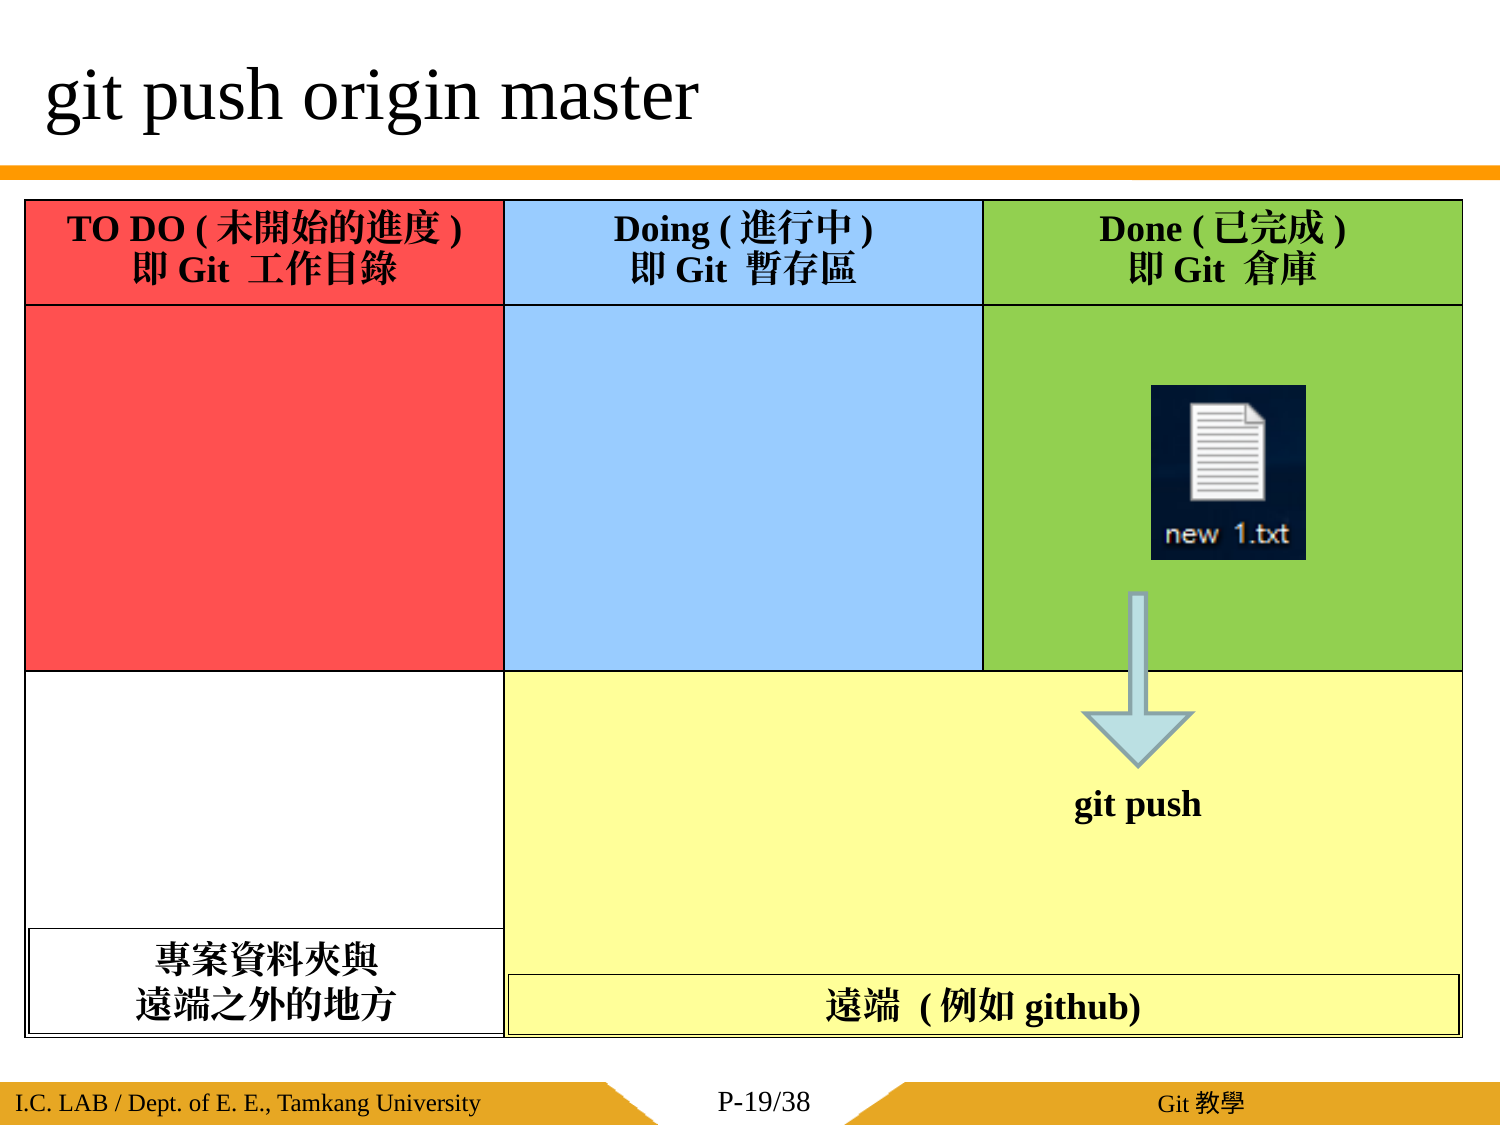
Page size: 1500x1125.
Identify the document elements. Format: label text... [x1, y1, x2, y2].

table_cell [505, 306, 982, 670]
table_header Done (已完成) 即Git 倉庫 [984, 201, 1462, 304]
table_cell [505, 672, 1462, 1037]
picture [842, 1082, 1500, 1125]
table_header Doing (進行中) 即Git 暫存區 [505, 201, 982, 304]
picture [1151, 385, 1306, 560]
table_cell [26, 672, 503, 1037]
title git push origin master [29, 19, 1459, 161]
table_cell [26, 306, 503, 670]
text_box 專案資料夾與 遠端之外的地方 [29, 928, 505, 1034]
text_box git push [1037, 771, 1239, 832]
table_header TO DO (未開始的進度) 即Git 工作目錄 [26, 201, 503, 304]
picture [0, 1082, 658, 1125]
text_box [1085, 593, 1191, 767]
text_box 遠端 (例如github) [508, 974, 1459, 1035]
table_cell [984, 306, 1462, 670]
